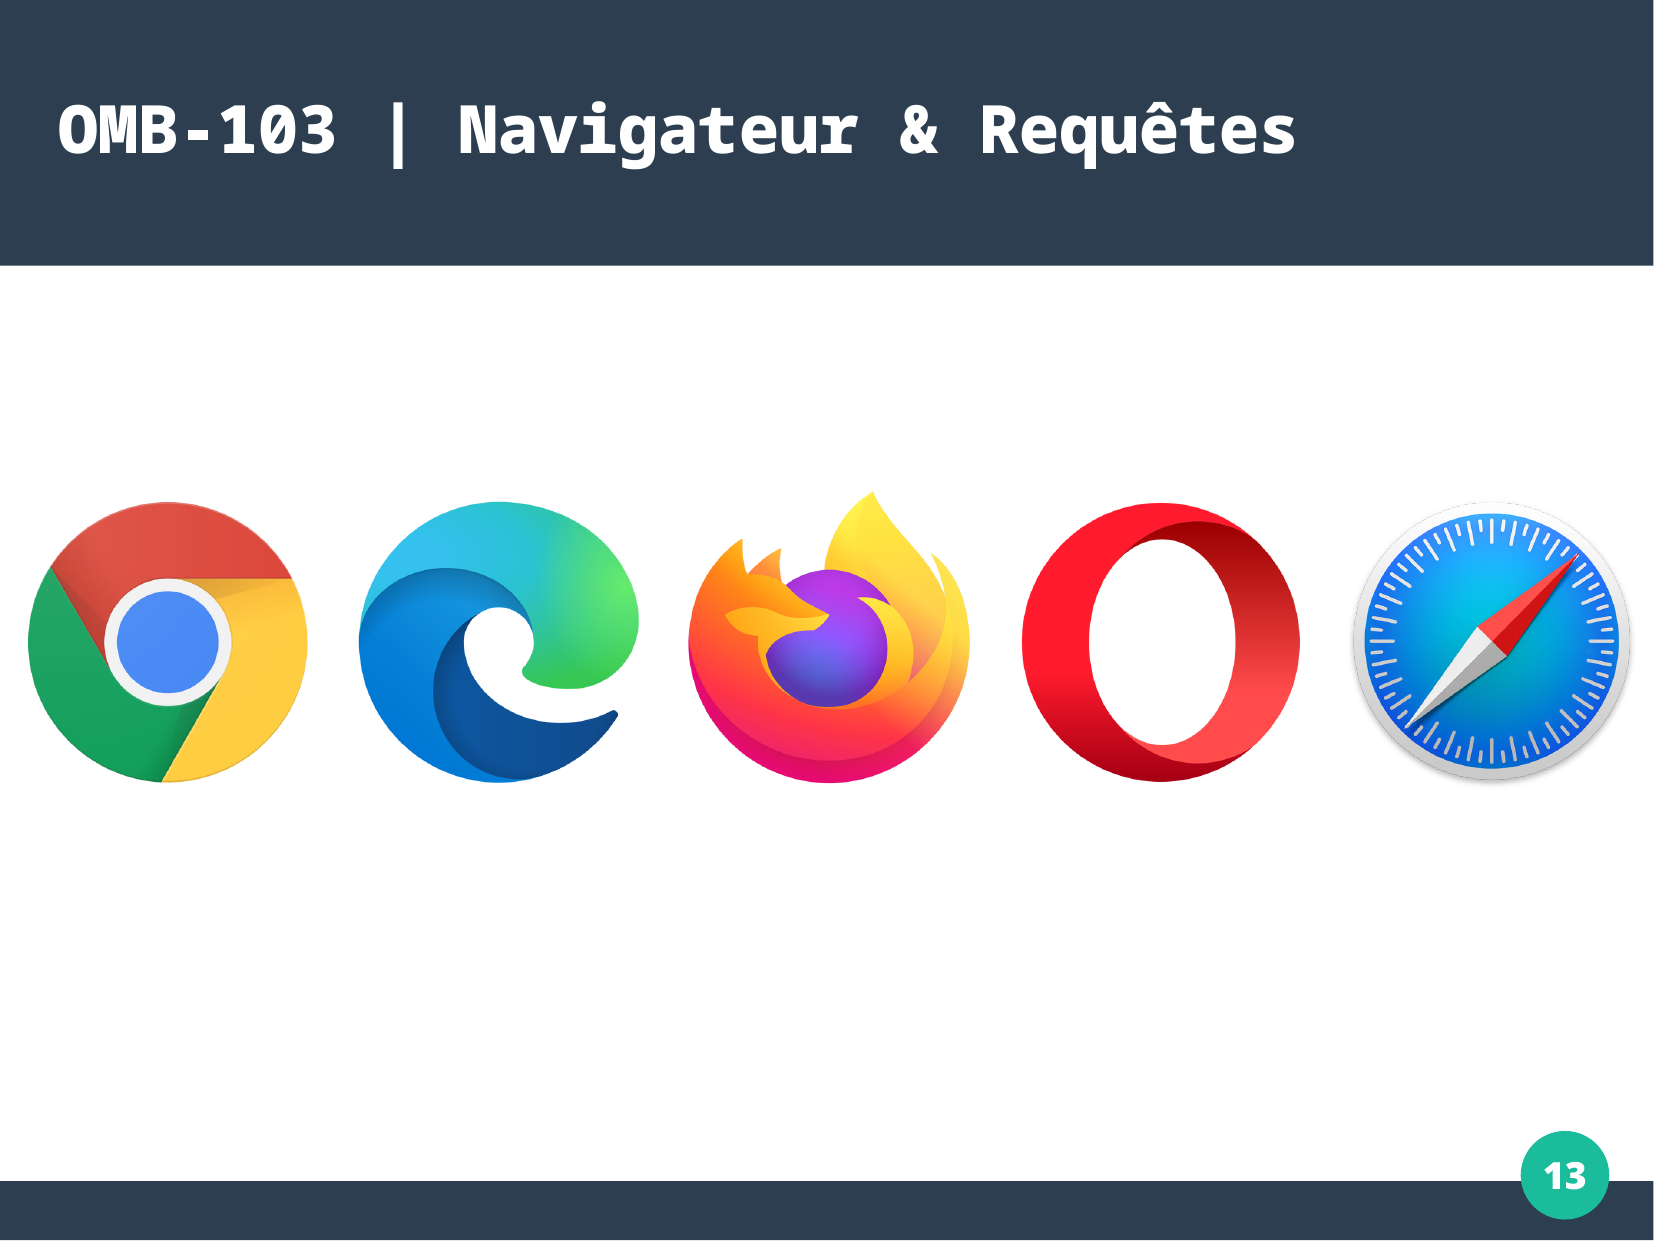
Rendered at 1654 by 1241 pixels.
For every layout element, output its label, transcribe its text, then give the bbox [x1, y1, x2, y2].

picture [2, 476, 1654, 808]
title OMB-103 | Navigateur & Requêtes [59, 49, 1595, 207]
